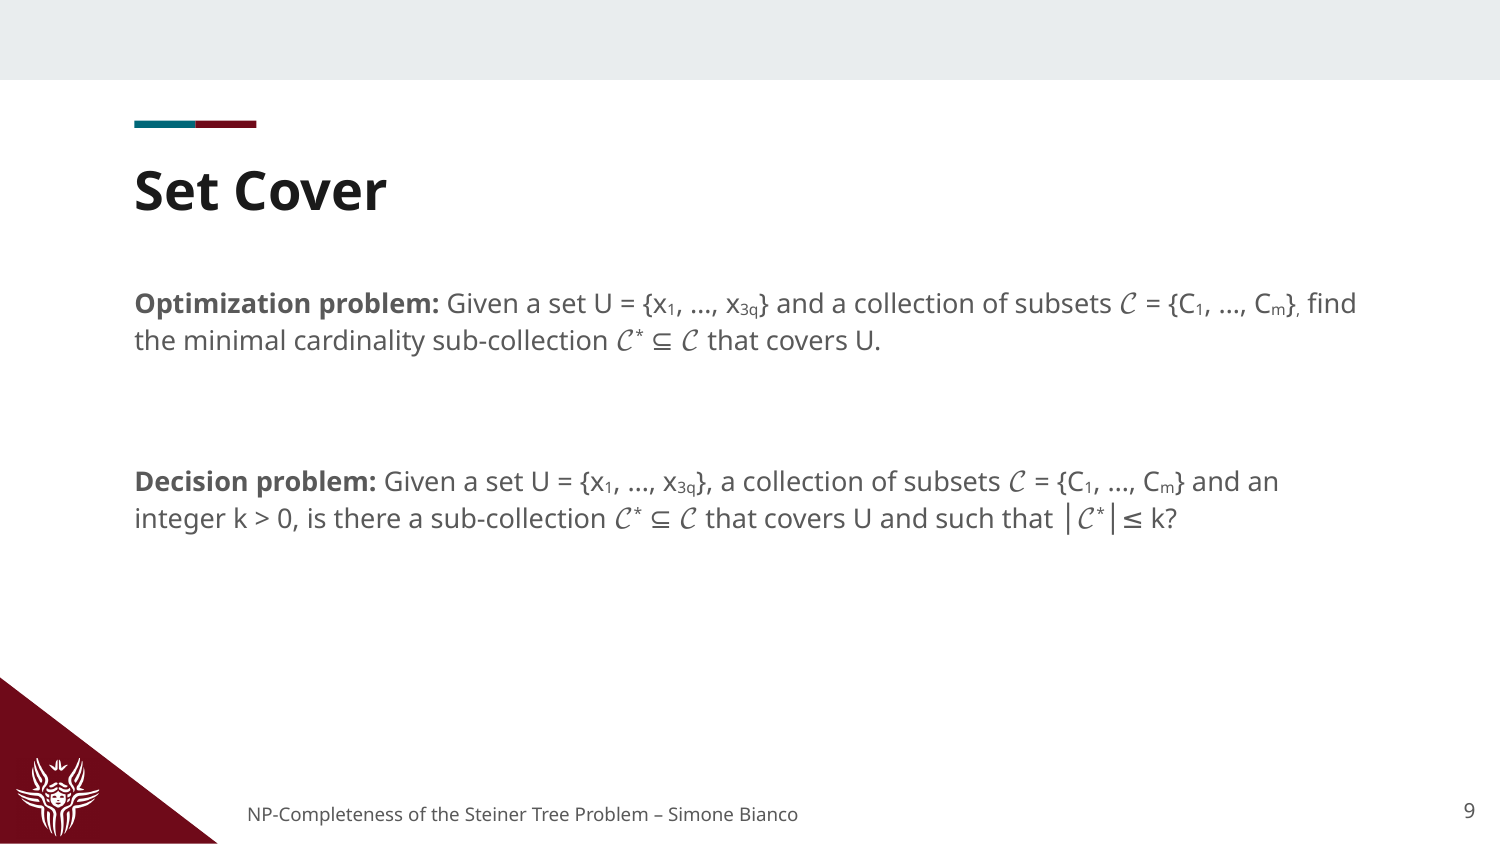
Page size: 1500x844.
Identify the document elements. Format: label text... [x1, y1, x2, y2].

subtitle NP-Completeness of the Steiner Tree Problem – Simone Bianco [232, 783, 1193, 839]
slide_number <number> [1400, 779, 1491, 844]
picture [16, 758, 100, 839]
list Optimization problem: Given a set U = {x1, …, x3q} and a collection of subsets 𝒞 = {C1, …, Cm}, find the minimal cardinality sub-collection 𝒞* ⊆ 𝒞 that covers U. Decision problem: Given a set U = {x1, …, x3q}, a collection of subsets 𝒞 = {C1, …, Cm} and an integer k > 0, is there a sub-collection 𝒞* ⊆ 𝒞 that covers U and such that │𝒞*│≤ k? [119, 266, 1393, 686]
title Set Cover [119, 141, 1381, 230]
